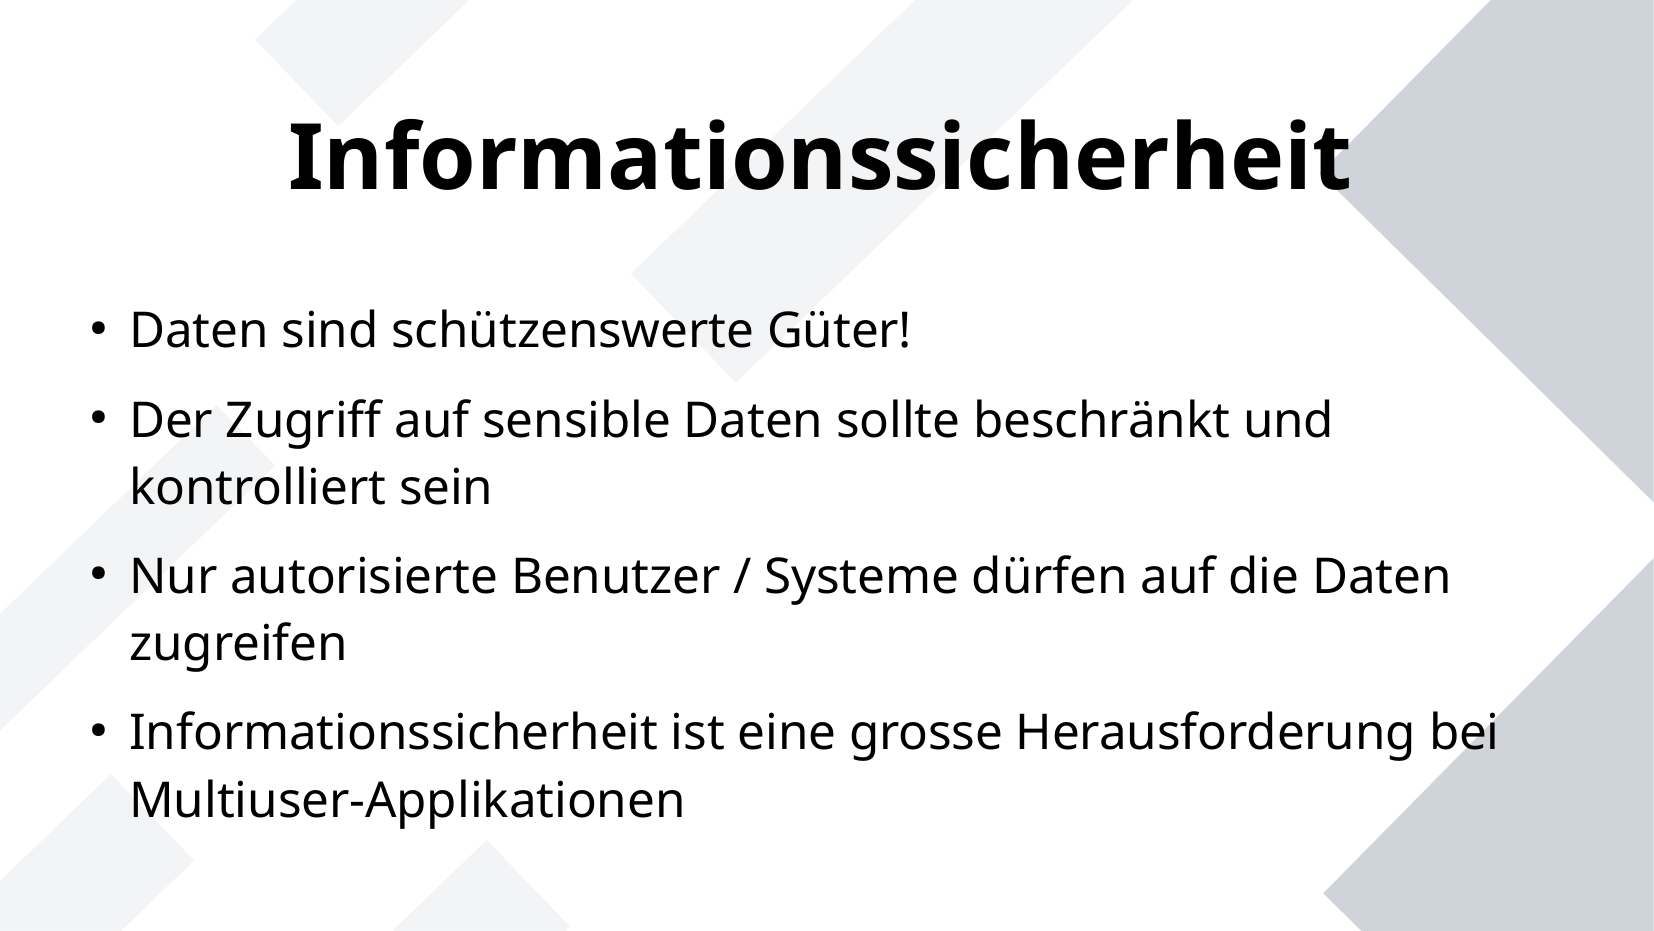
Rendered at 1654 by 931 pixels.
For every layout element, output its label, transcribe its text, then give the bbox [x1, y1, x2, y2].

list Daten sind schützenswerte Güter! Der Zugriff auf sensible Daten sollte beschränkt und kontrolliert sein Nur autorisierte Benutzer / Systeme dürfen auf die Daten zugreifen Informationssicherheit ist eine grosse Herausforderung bei Multiuser-Applikationen [76, 295, 1565, 835]
title Informationssicherheit [76, 76, 1565, 233]
